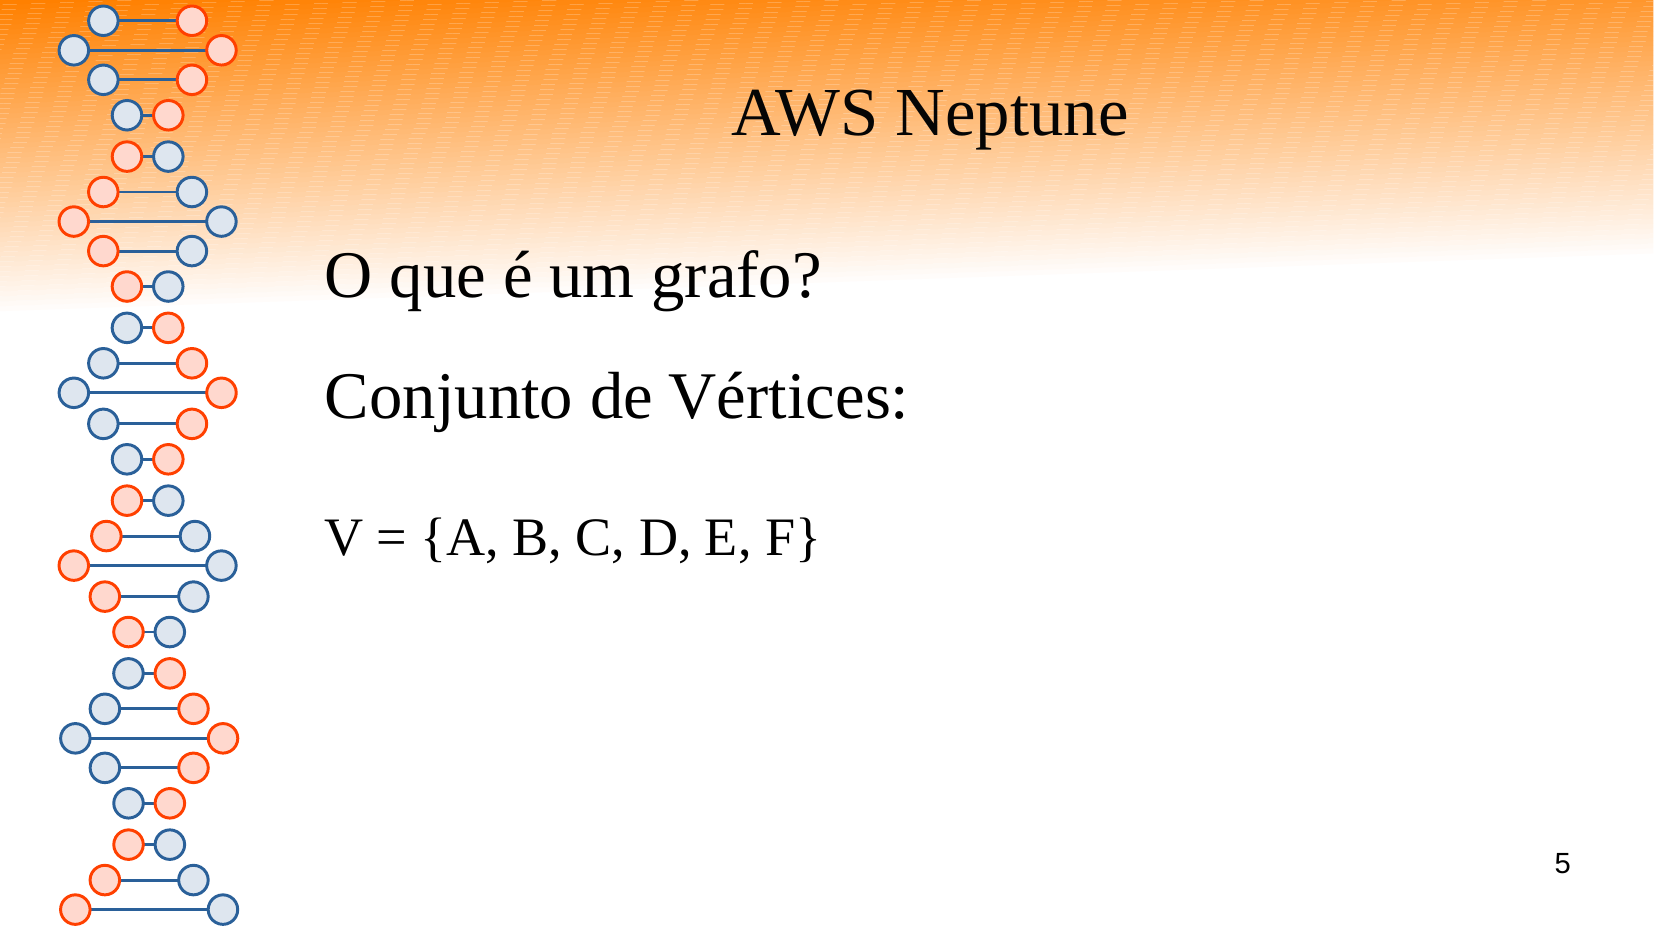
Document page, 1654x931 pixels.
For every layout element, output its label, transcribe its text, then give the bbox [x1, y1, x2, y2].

title AWS Neptune [265, 35, 1595, 189]
text_box Conjunto de Vértices: [265, 348, 1595, 443]
subtitle O que é um grafo? [265, 224, 1595, 325]
text_box V = {A, B, C, D, E, F} [265, 476, 827, 597]
